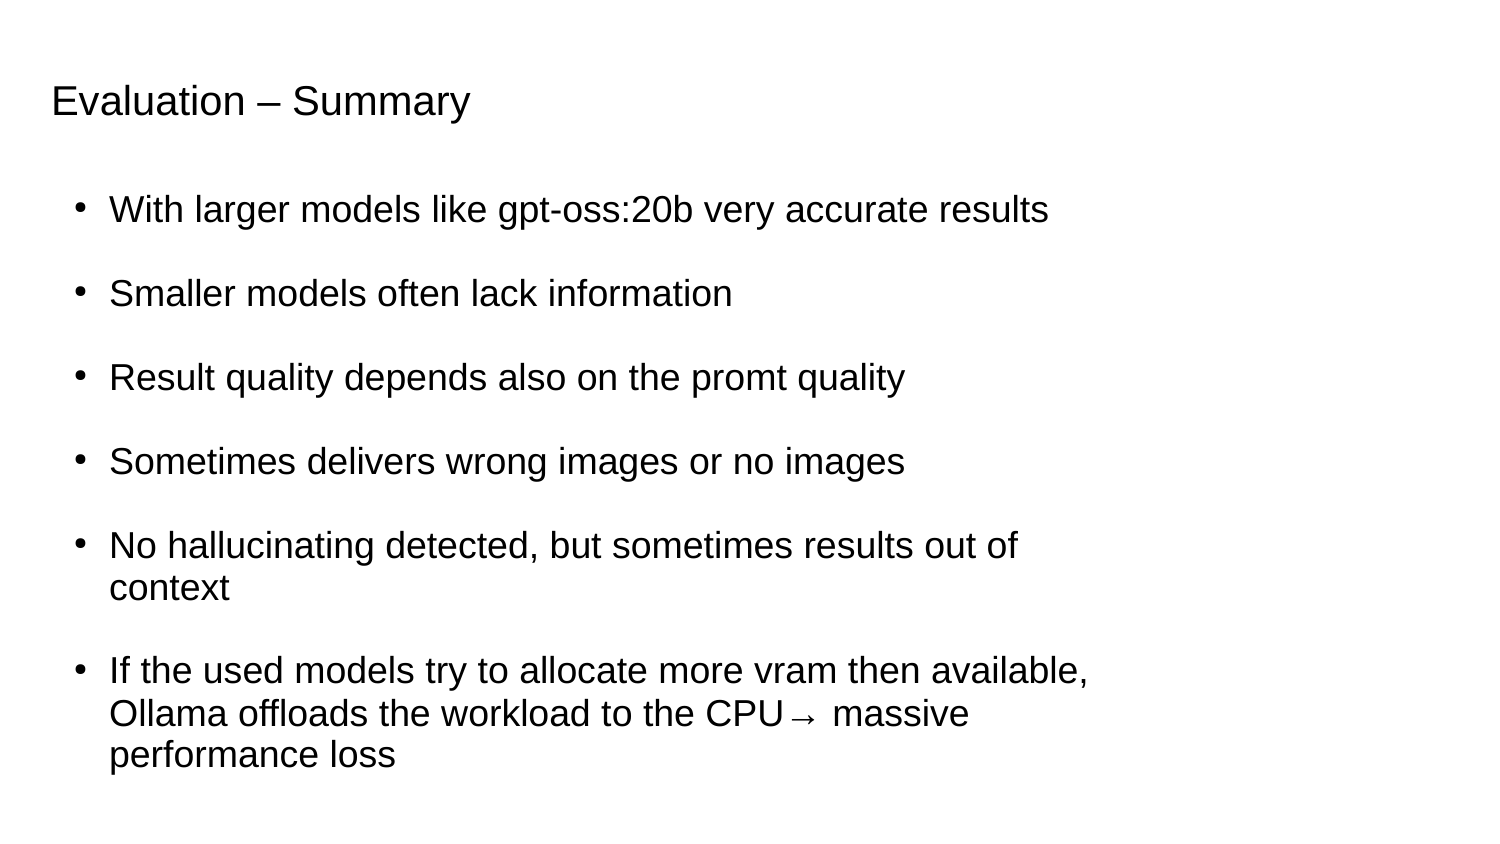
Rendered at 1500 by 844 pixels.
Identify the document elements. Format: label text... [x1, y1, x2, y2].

title Evaluation – Summary [51, 53, 1449, 148]
text_box With larger models like gpt-oss:20b very accurate results Smaller models often lack information Result quality depends also on the promt quality Sometimes delivers wrong images or no images No hallucinating detected, but sometimes results out of context If the used models try to allocate more vram then available, Ollama offloads the workload to the CPU→ massive performance loss [59, 180, 1152, 784]
